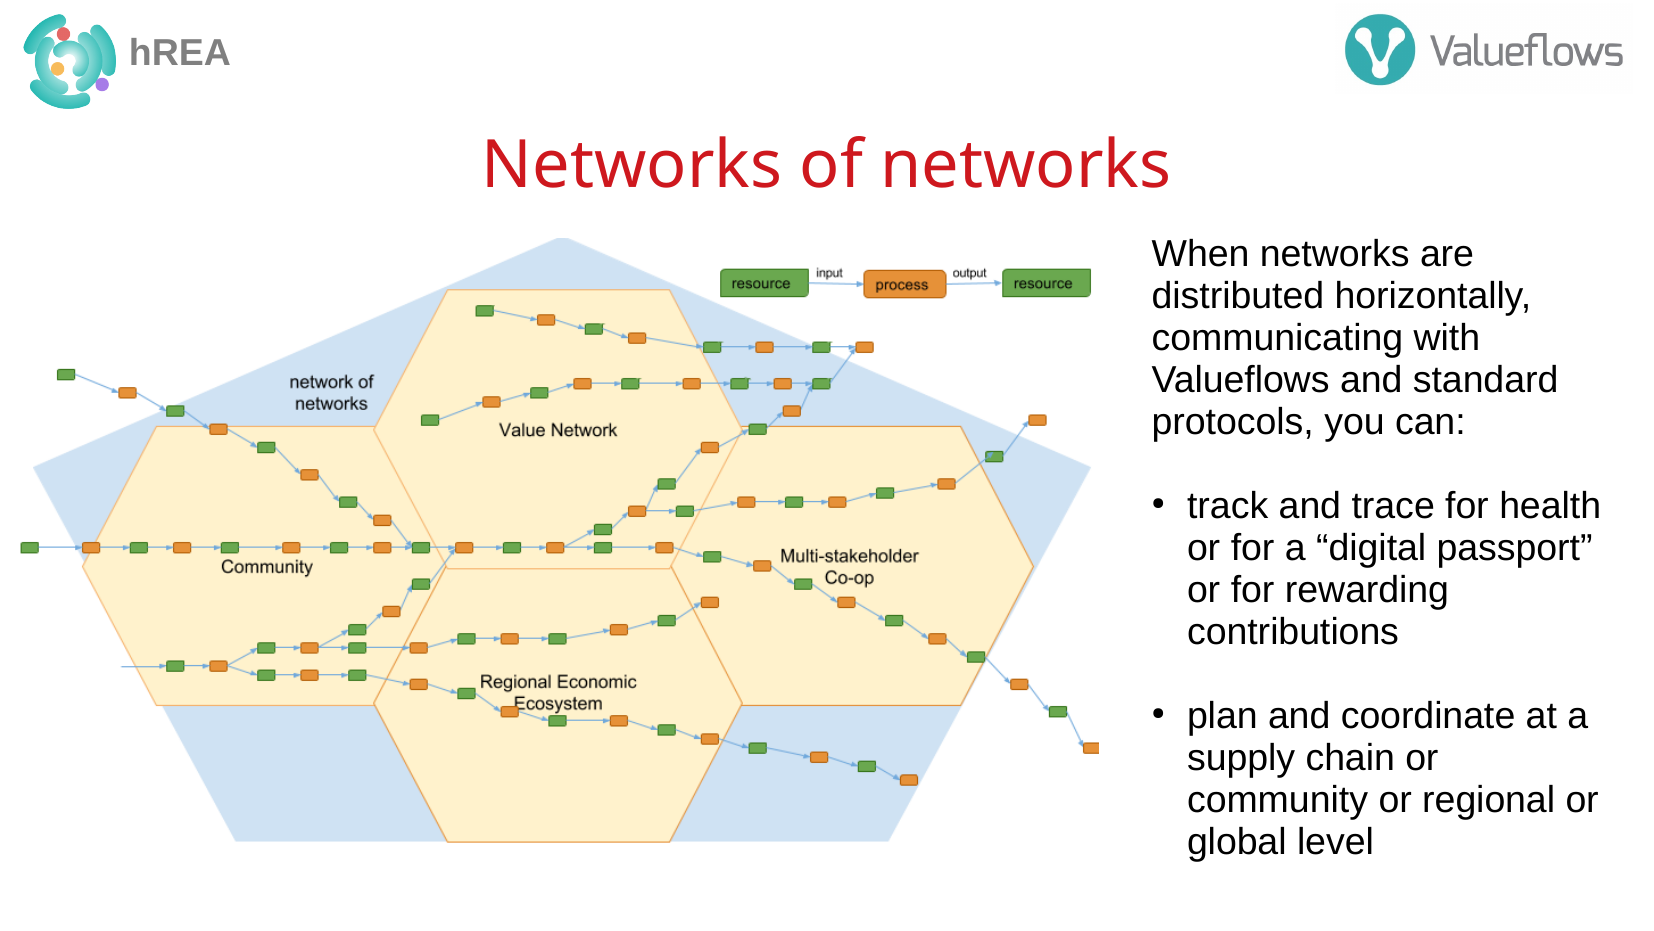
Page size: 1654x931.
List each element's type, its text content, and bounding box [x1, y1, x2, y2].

picture [21, 13, 116, 109]
text_box hREA [114, 24, 250, 81]
text_box Networks of networks [144, 108, 1509, 199]
picture [7, 238, 1099, 853]
picture [1335, 3, 1633, 94]
text_box When networks are distributed horizontally, communicating with Valueflows and standard protocols, you can: track and trace for health or for a “digital passport” or for rewarding contributions plan and coordinate at a supply chain or community or regional or global level [1136, 225, 1630, 931]
